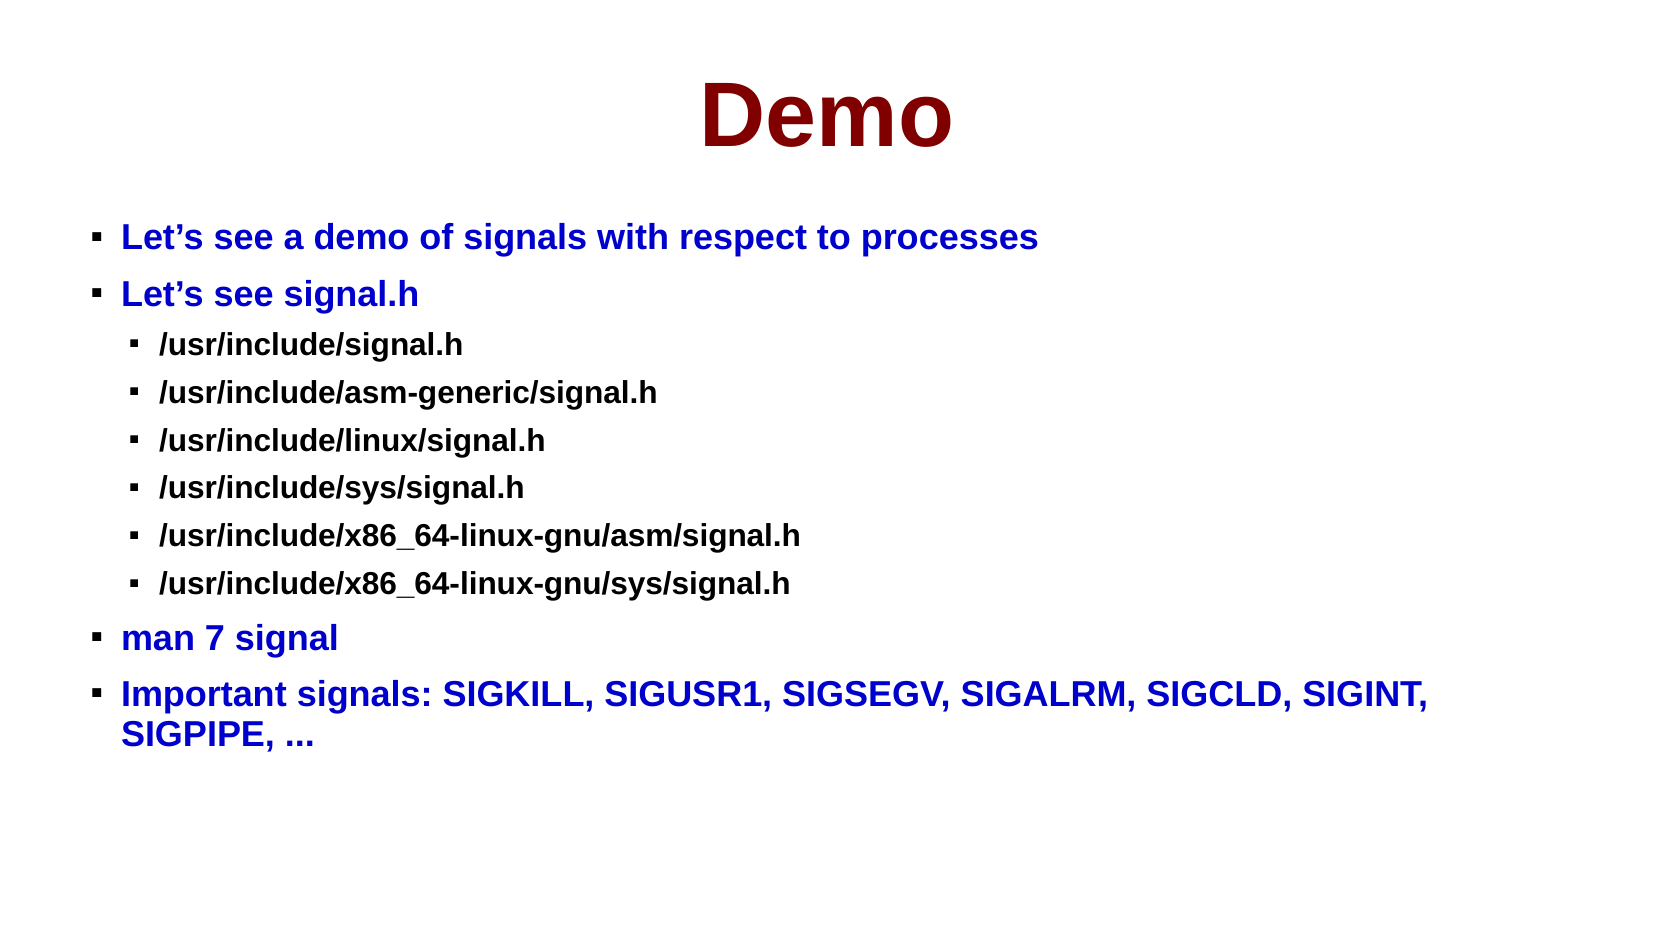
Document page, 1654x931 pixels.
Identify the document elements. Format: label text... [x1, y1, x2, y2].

list Let’s see a demo of signals with respect to processes Let’s see signal.h /usr/include/signal.h /usr/include/asm-generic/signal.h /usr/include/linux/signal.h /usr/include/sys/signal.h /usr/include/x86_64-linux-gnu/asm/signal.h /usr/include/x86_64-linux-gnu/sys/signal.h man 7 signal Important signals: SIGKILL, SIGUSR1, SIGSEGV, SIGALRM, SIGCLD, SIGINT, SIGPIPE, ... [82, 217, 1571, 757]
title Demo [82, 37, 1571, 193]
